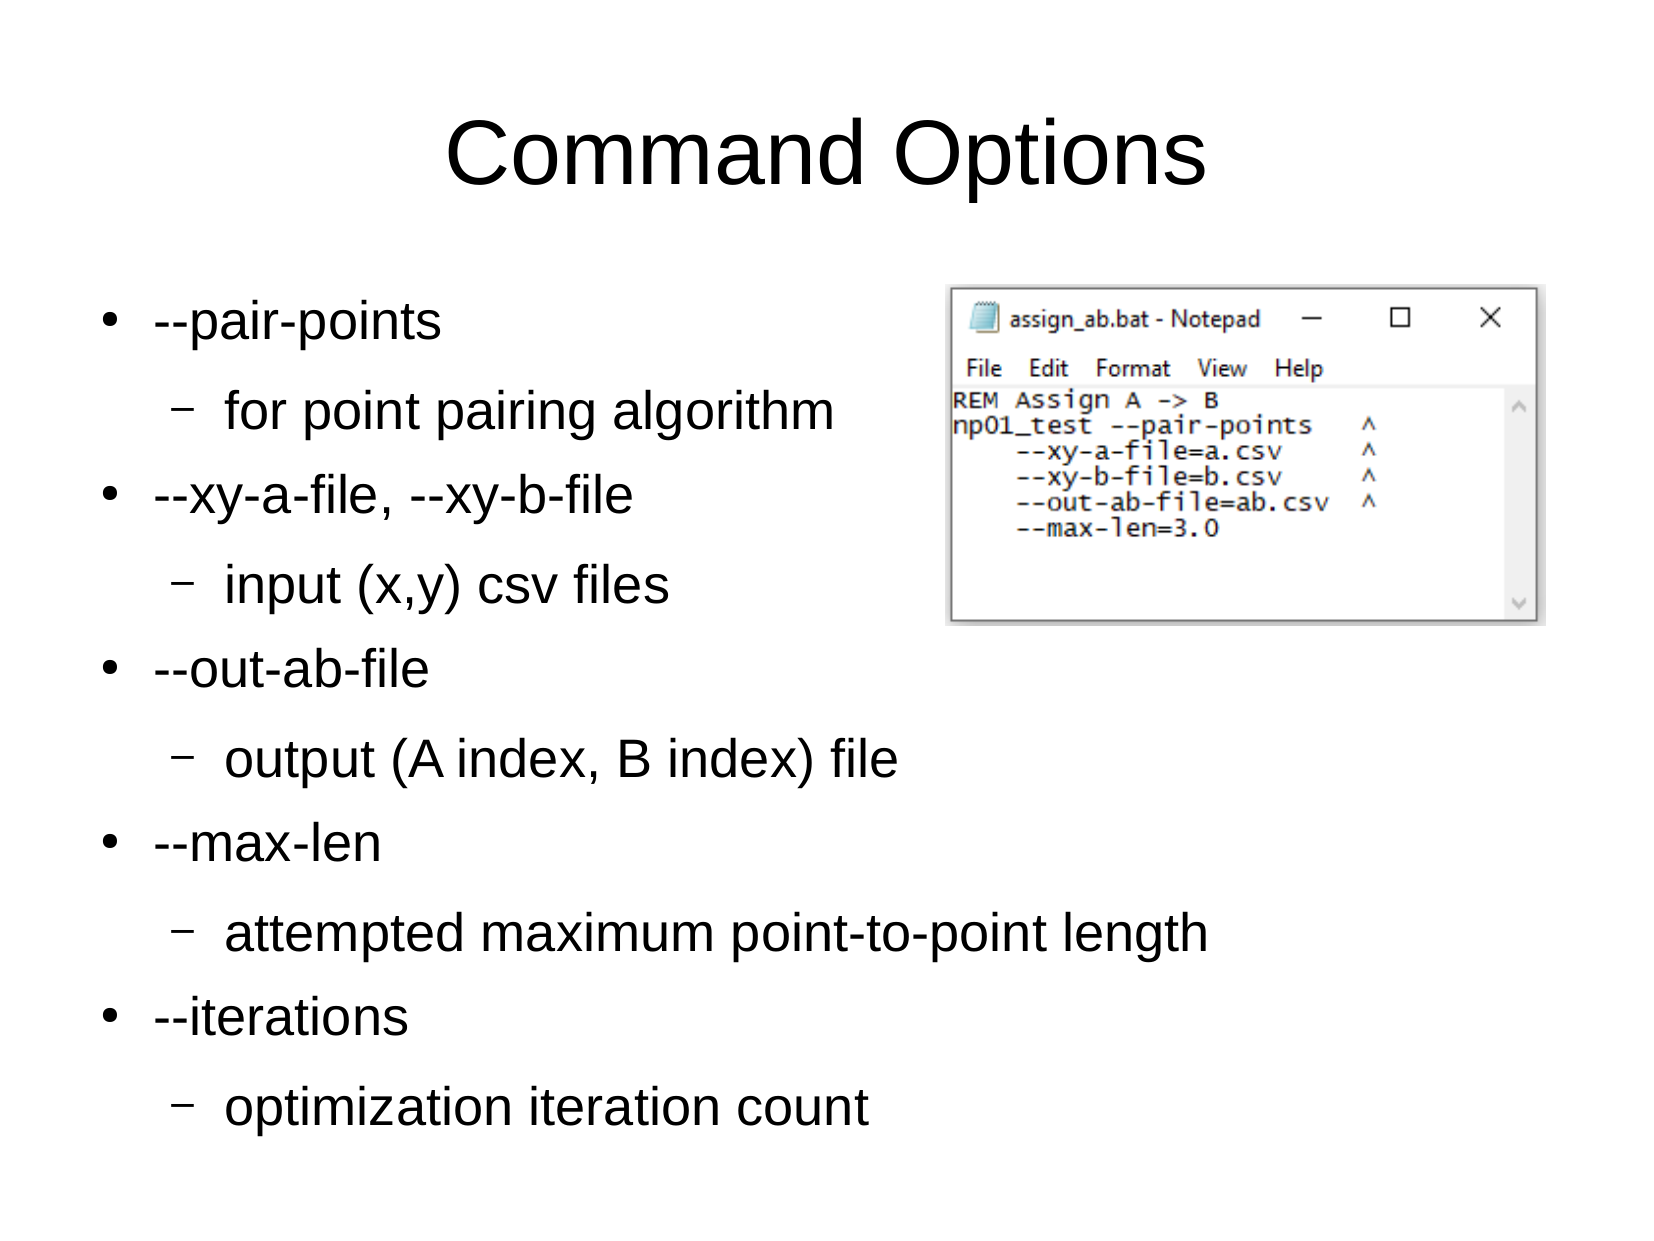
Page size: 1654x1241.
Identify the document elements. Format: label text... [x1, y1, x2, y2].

picture [945, 284, 1546, 626]
title Command Options [82, 49, 1571, 257]
list --pair-points for point pairing algorithm --xy-a-file, --xy-b-file input (x,y) csv files --out-ab-file output (A index, B index) file --max-len attempted maximum point-to-point length --iterations optimization iteration count [82, 290, 1546, 1138]
